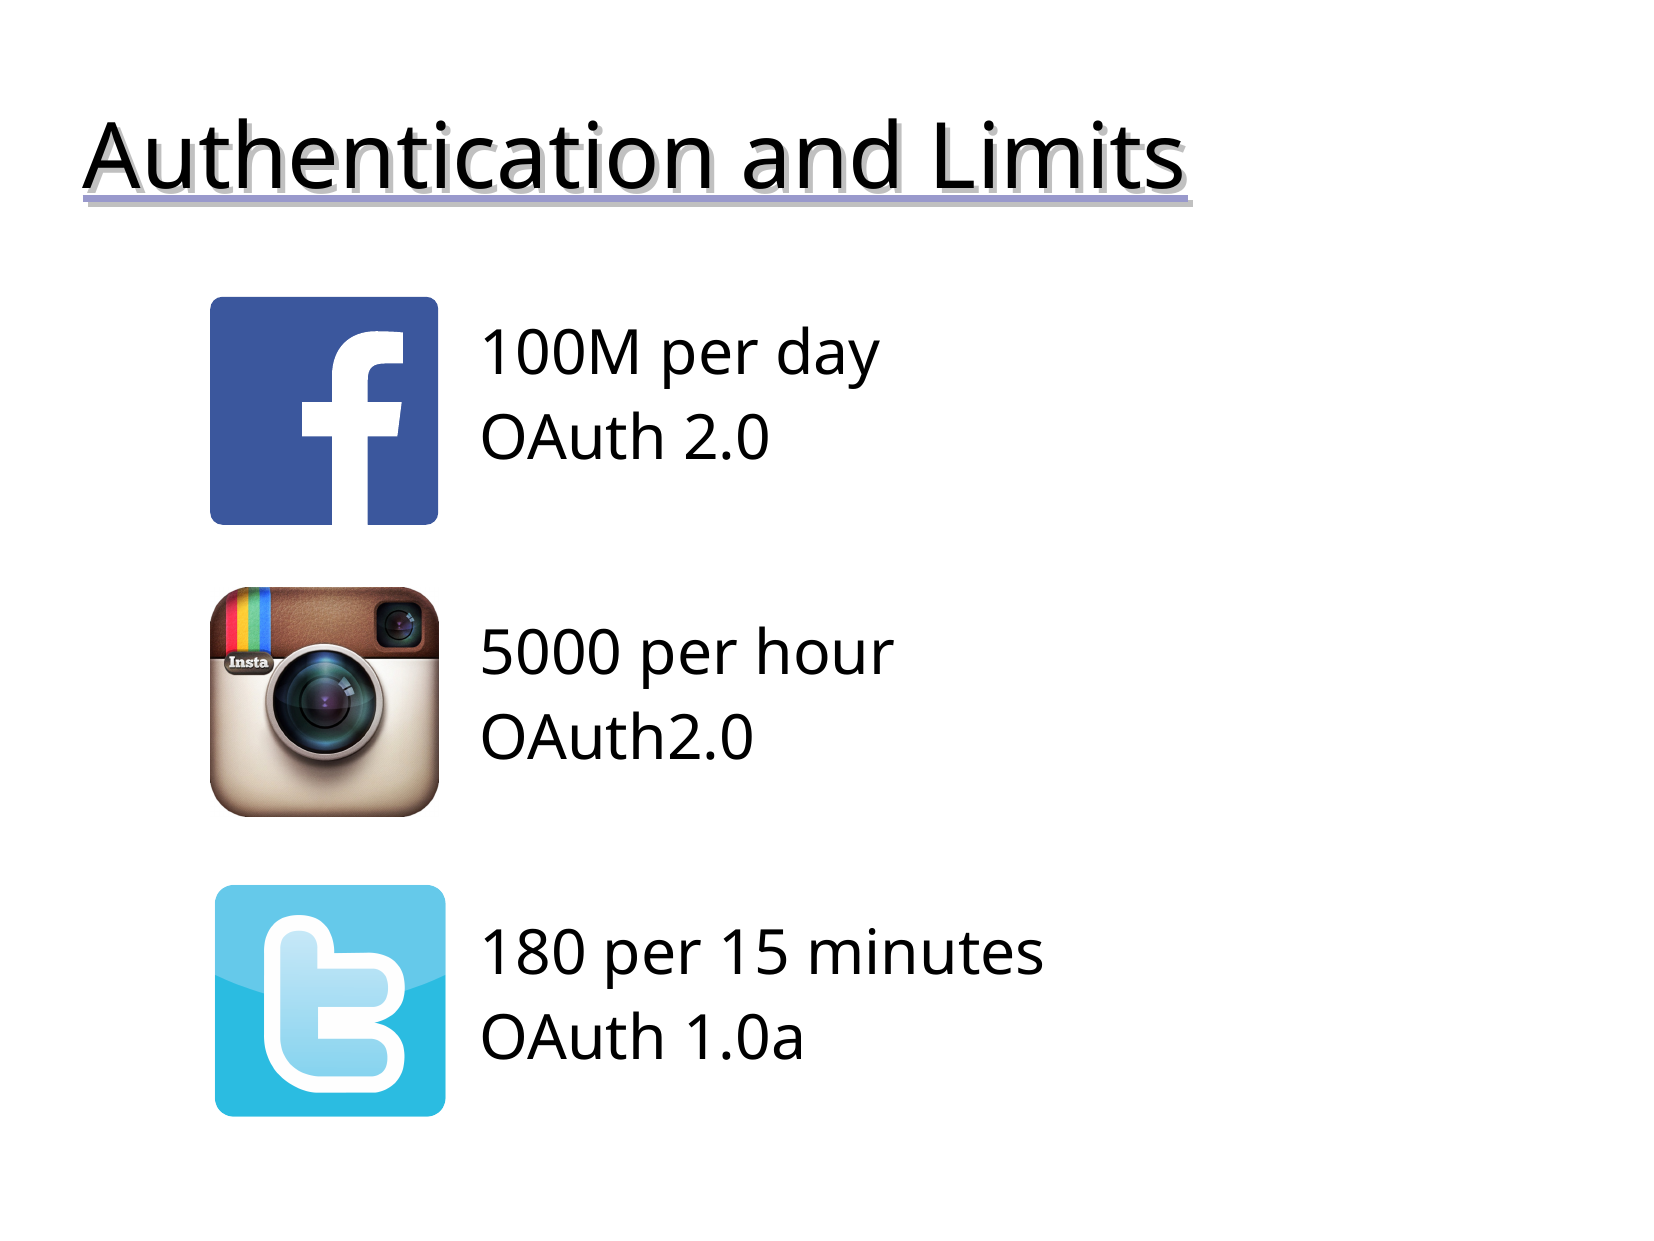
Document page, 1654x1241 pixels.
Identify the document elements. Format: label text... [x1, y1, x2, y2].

picture [210, 587, 439, 817]
text_box 180 per 15 minutes OAuth 1.0a [465, 900, 1516, 1065]
picture [210, 296, 439, 526]
title Authentication and Limits [82, 49, 1571, 257]
text_box 100M per day OAuth 2.0 [465, 300, 1276, 465]
text_box 5000 per hour OAuth2.0 [465, 600, 1261, 765]
picture [208, 878, 452, 1123]
